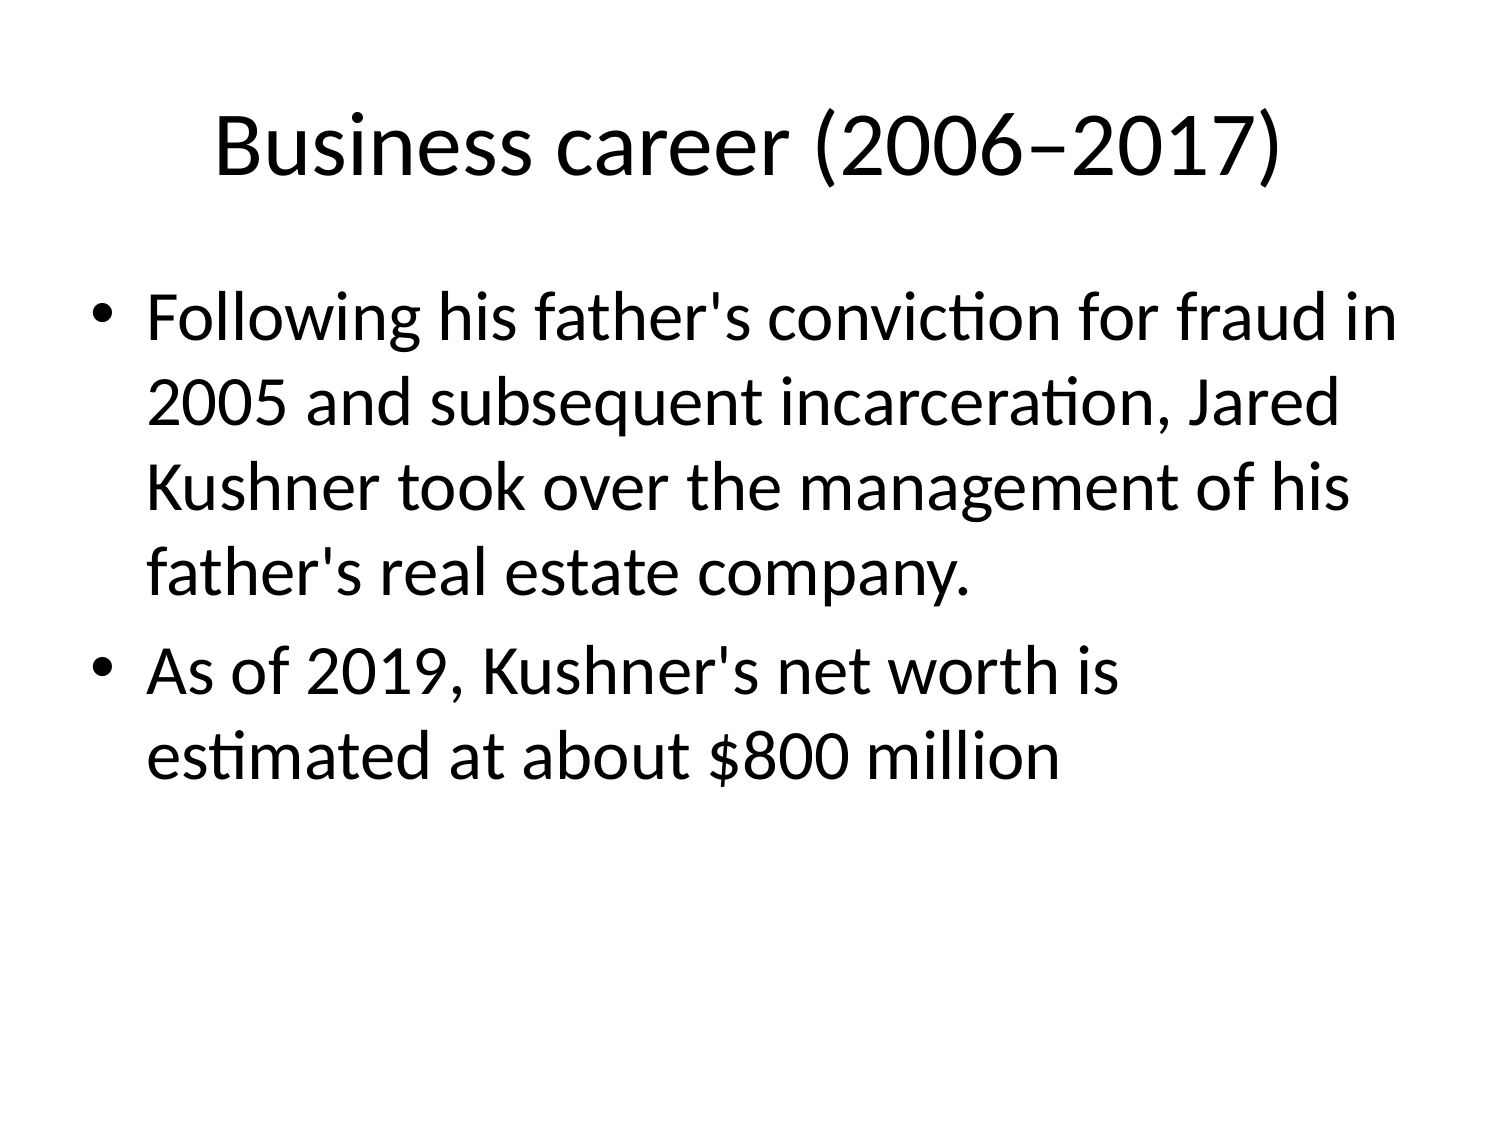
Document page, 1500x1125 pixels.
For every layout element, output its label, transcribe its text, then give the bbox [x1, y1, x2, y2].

title Business career (2006–2017) [75, 45, 1425, 233]
list Following his father's conviction for fraud in 2005 and subsequent incarceration, Jared Kushner took over the management of his father's real estate company. As of 2019, Kushner's net worth is estimated at about $800 million [75, 262, 1425, 1005]
